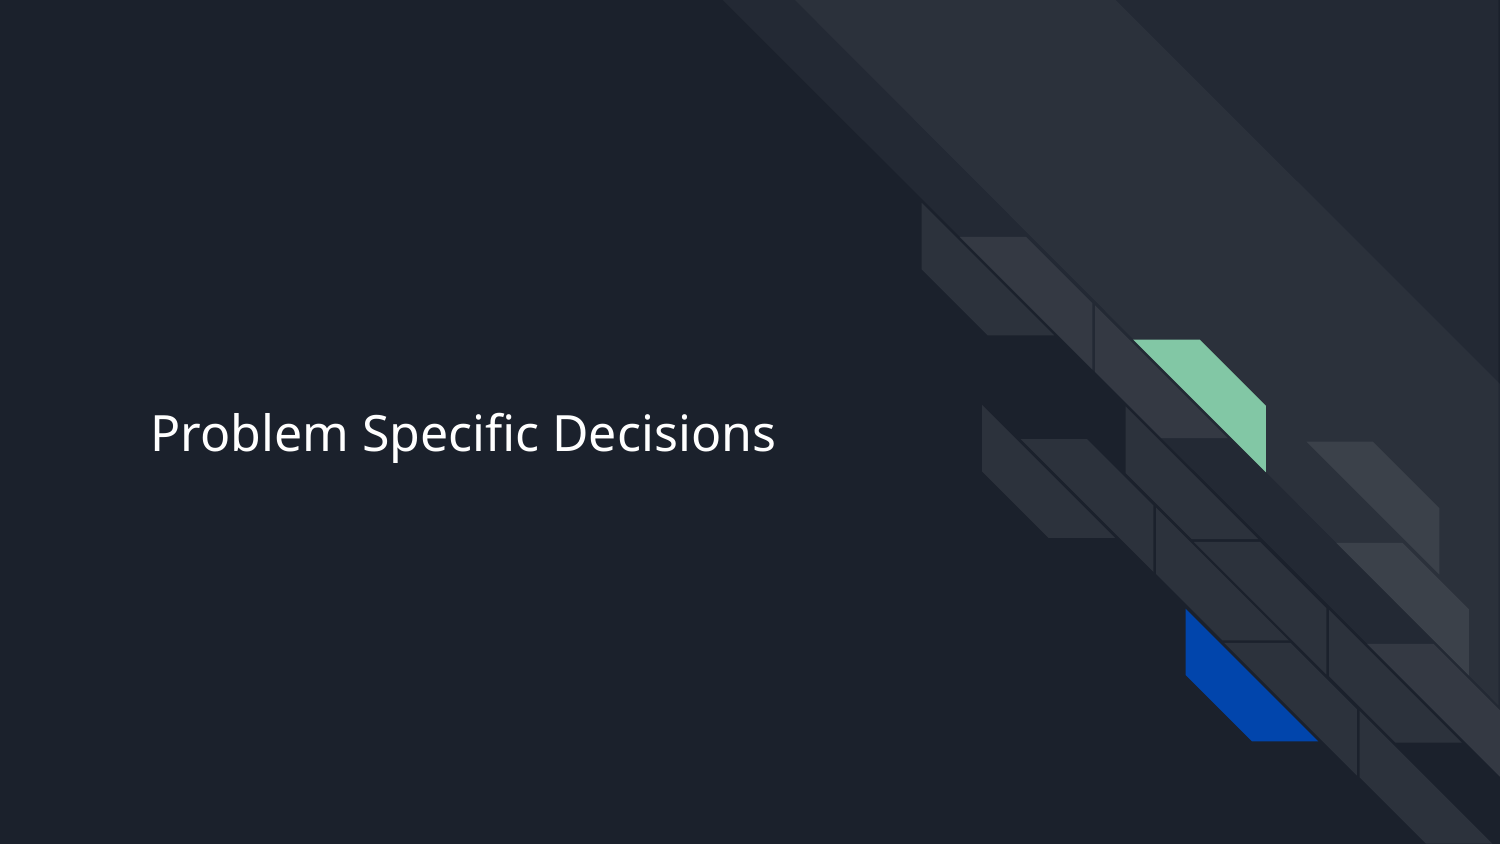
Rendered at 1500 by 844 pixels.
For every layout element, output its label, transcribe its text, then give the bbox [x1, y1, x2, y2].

title Problem Specific Decisions [135, 336, 888, 526]
